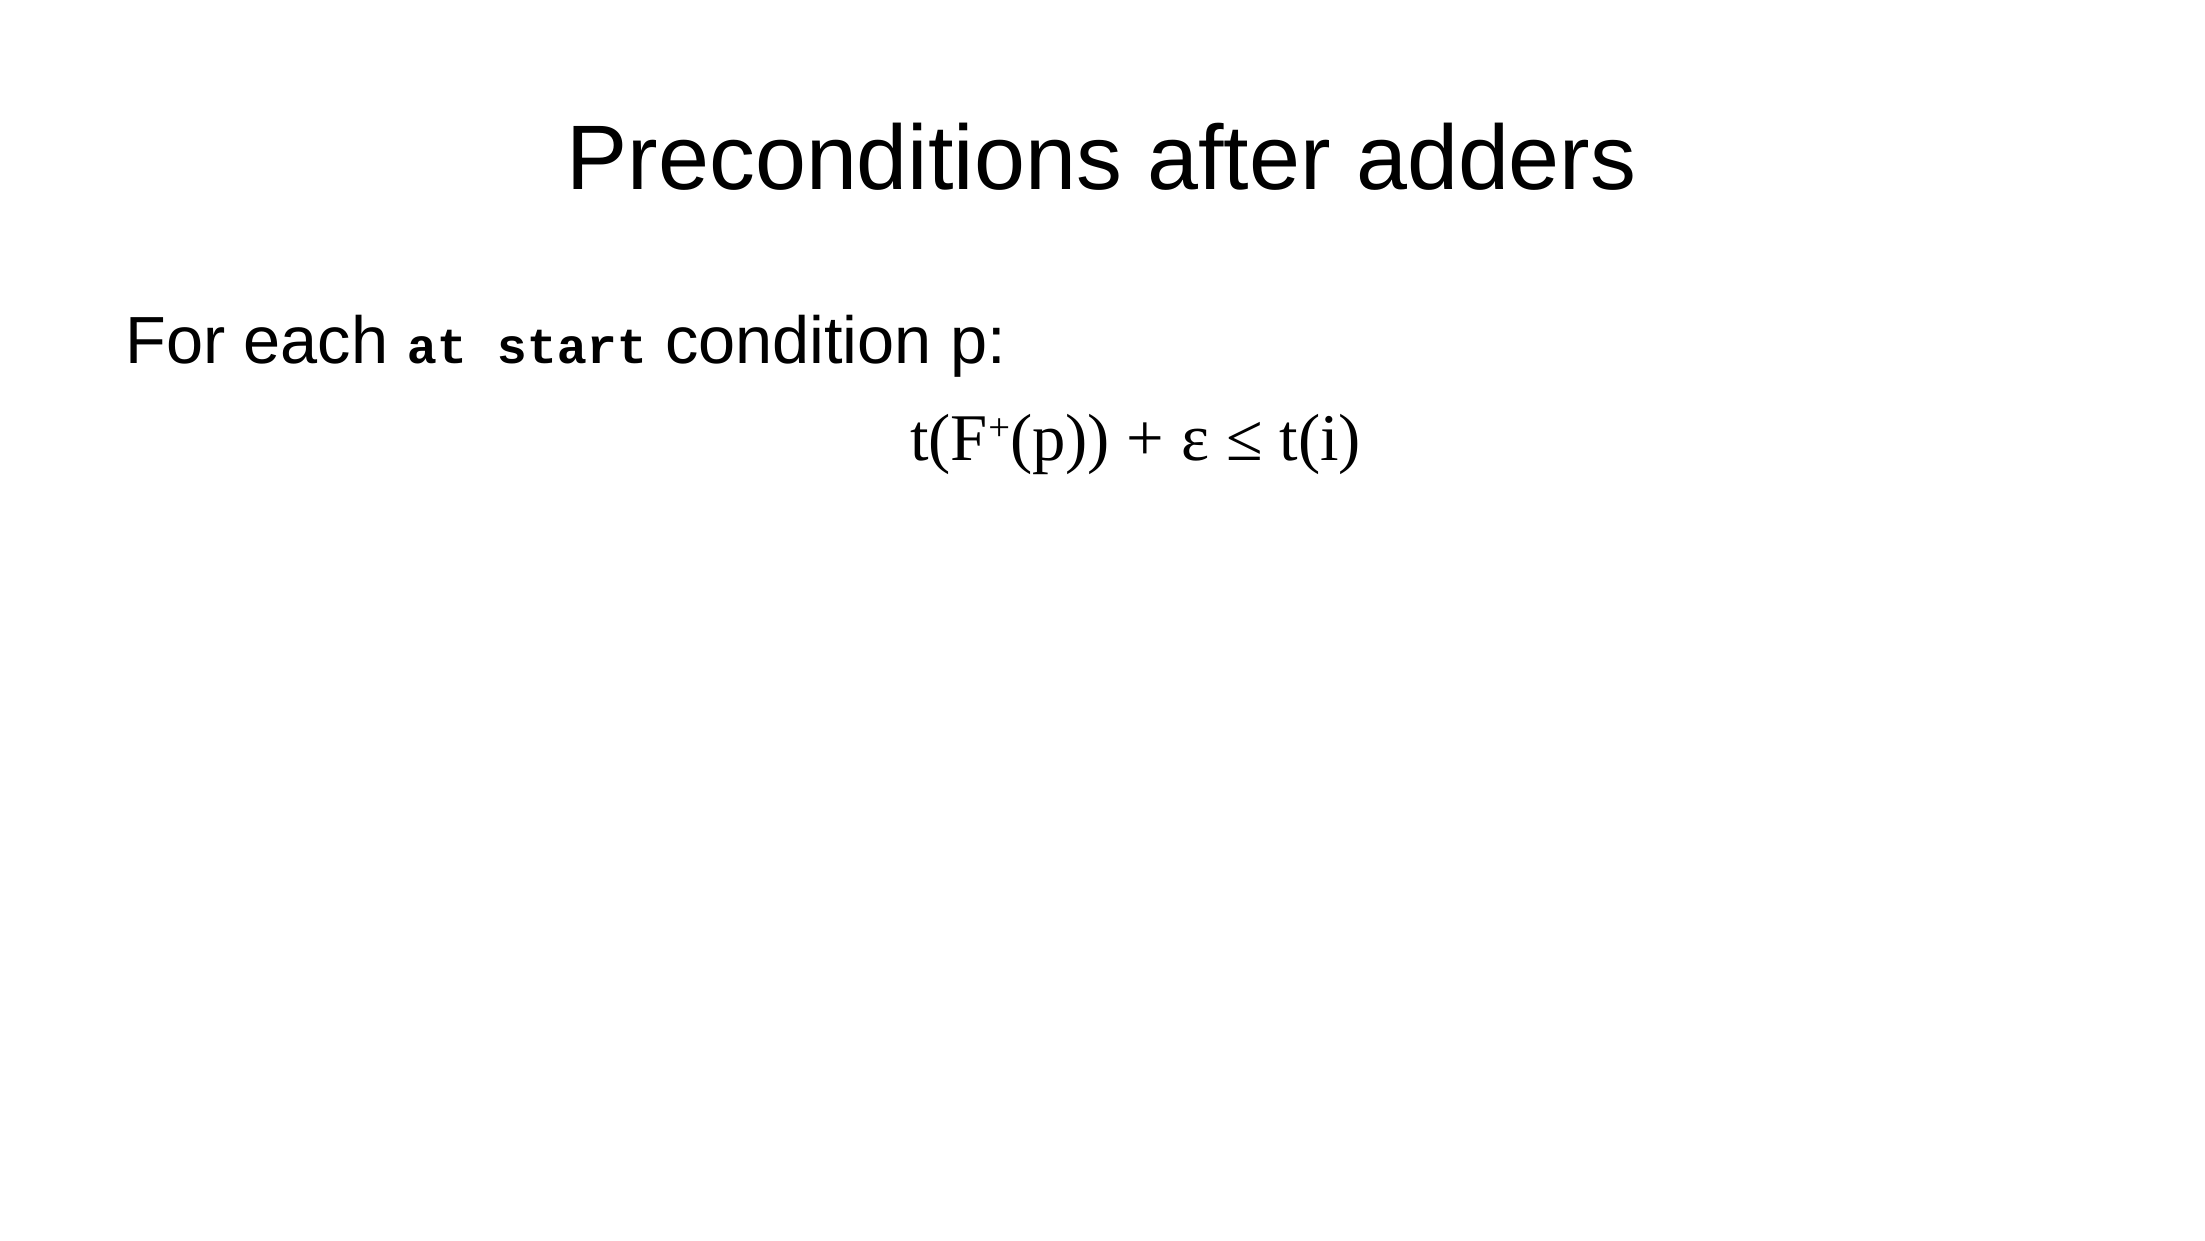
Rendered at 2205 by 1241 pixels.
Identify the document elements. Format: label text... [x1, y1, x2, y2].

list For each at start condition p: t(F+(p)) + ε ≤ t(i) [110, 289, 2162, 1180]
title Preconditions after adders [110, 49, 2095, 257]
